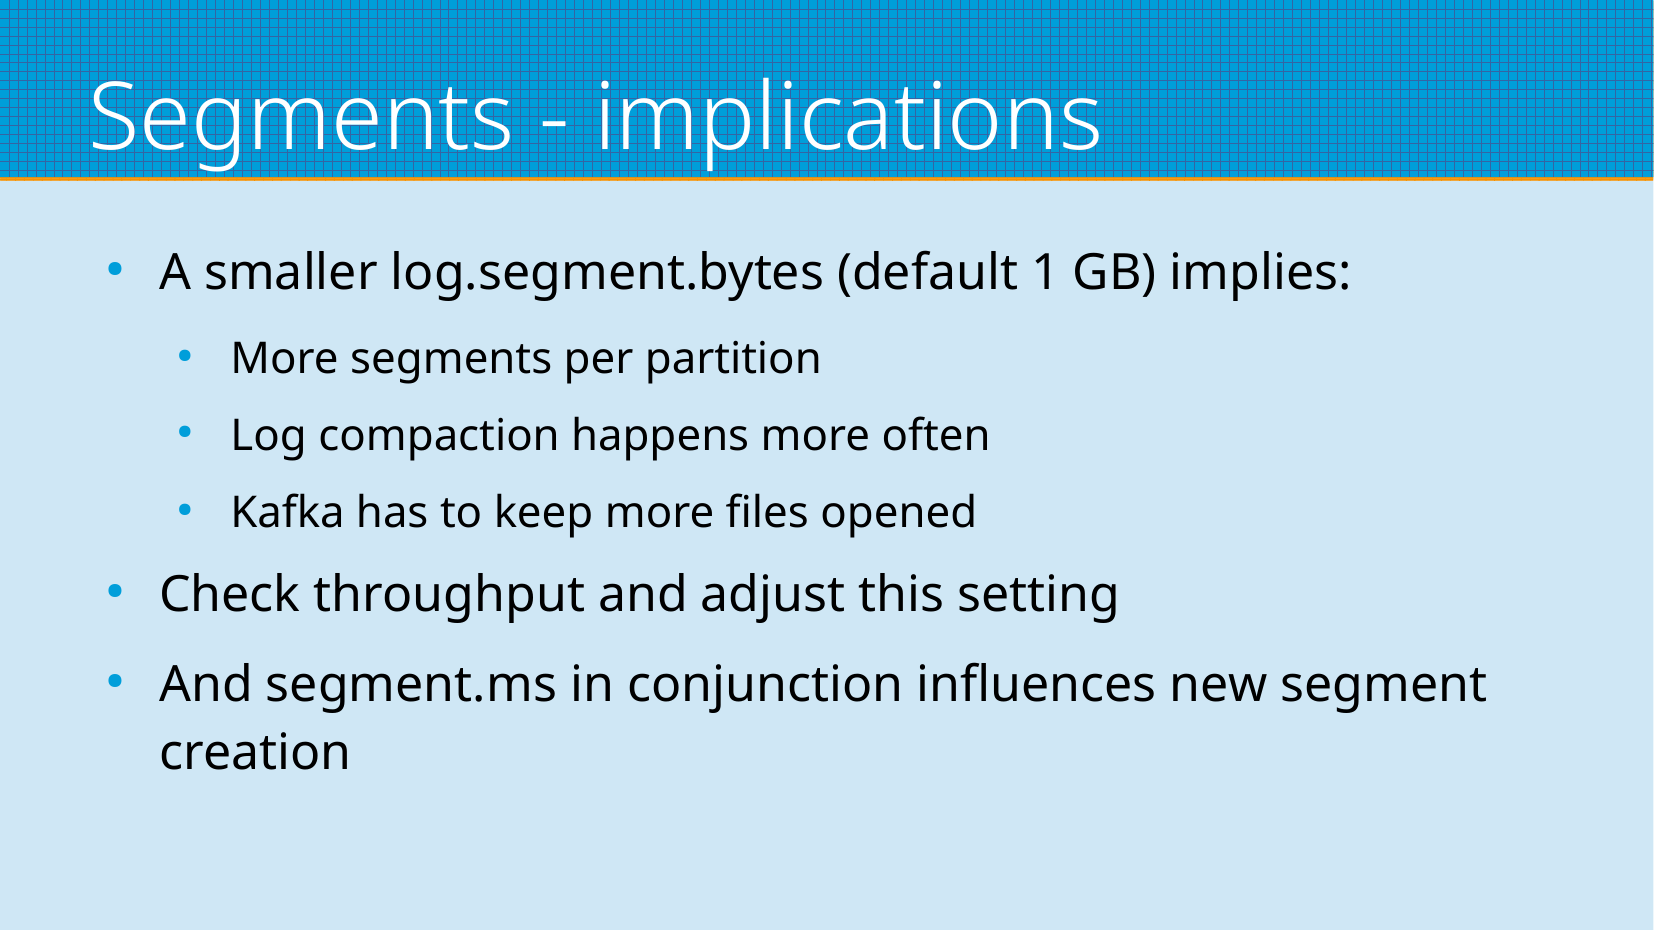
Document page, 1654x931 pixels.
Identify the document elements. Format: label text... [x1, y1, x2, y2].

title Segments - implications [88, 14, 1565, 178]
list A smaller log.segment.bytes (default 1 GB) implies: More segments per partition Log compaction happens more often Kafka has to keep more files opened Check throughput and adjust this setting And segment.ms in conjunction influences new segment creation [88, 236, 1565, 813]
